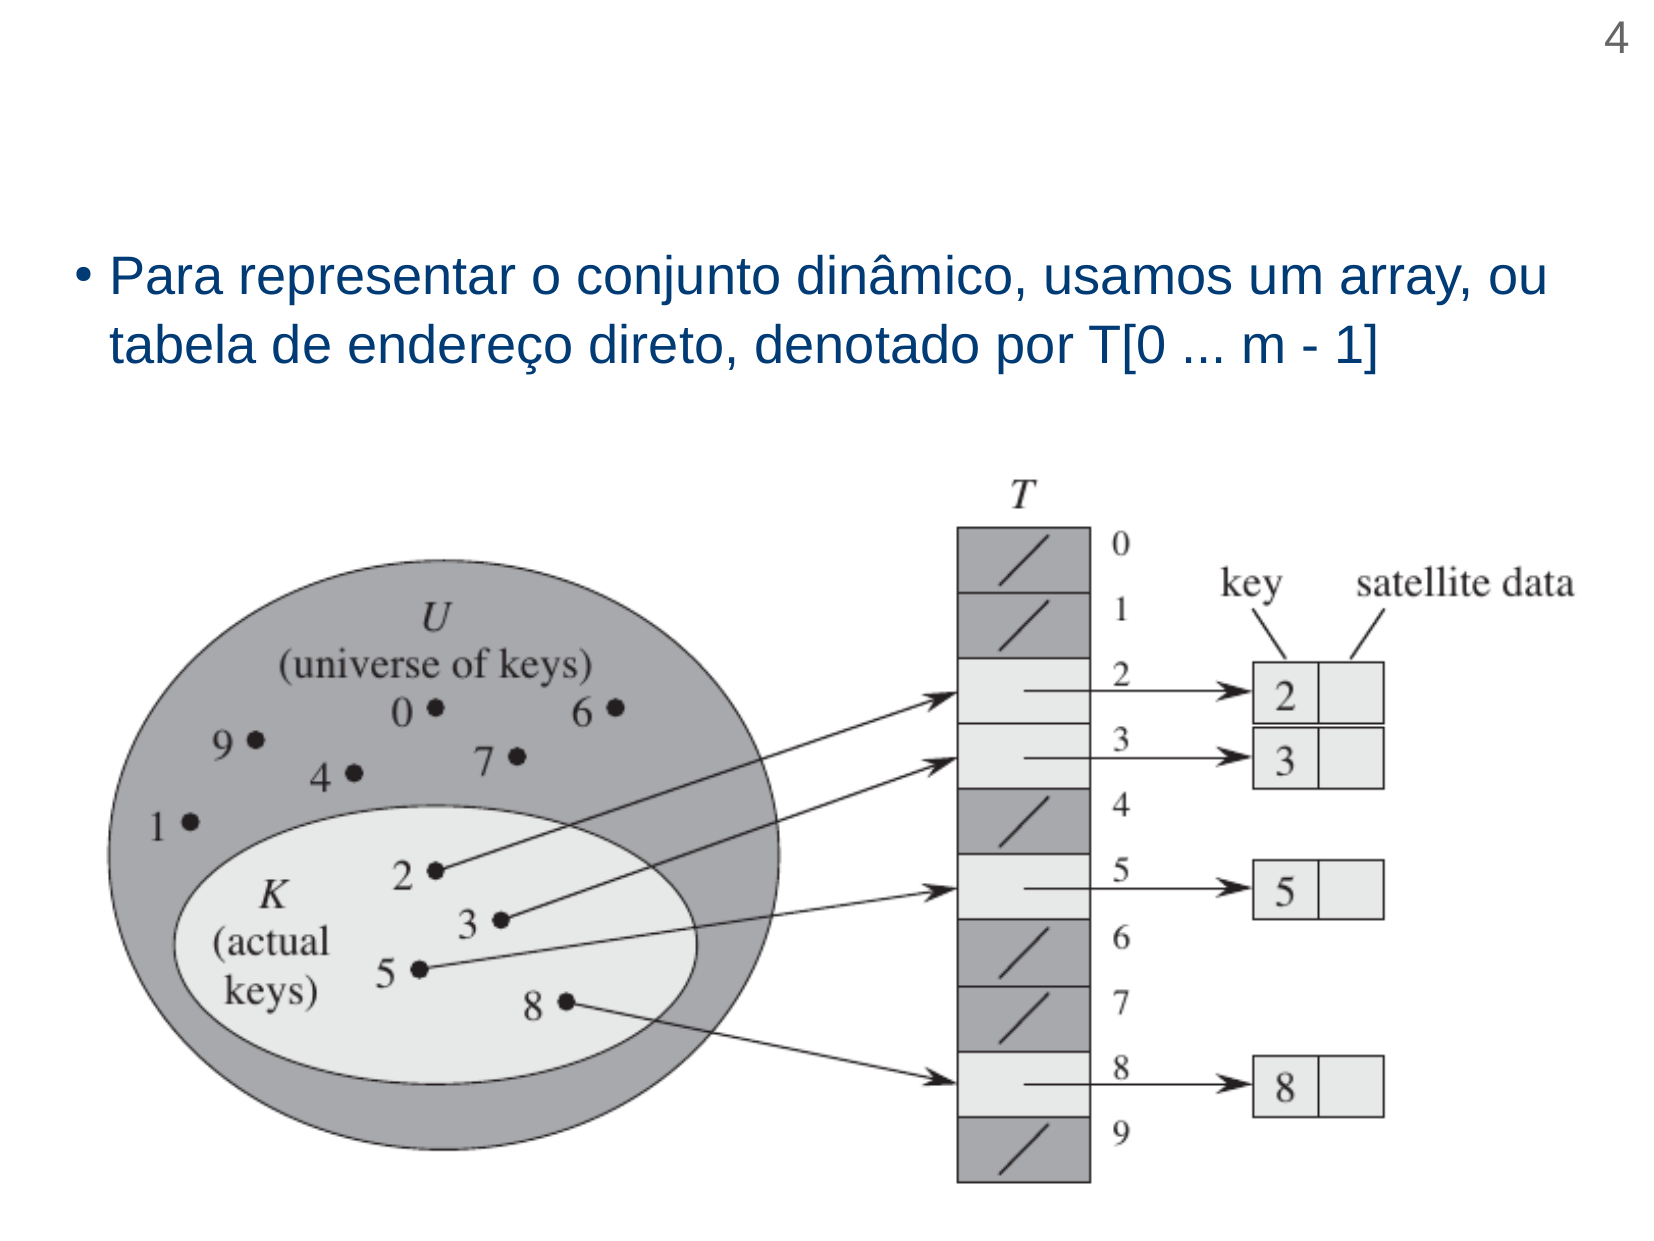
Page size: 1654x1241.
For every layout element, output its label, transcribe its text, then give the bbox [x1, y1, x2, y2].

picture [103, 466, 1581, 1188]
list Para representar o conjunto dinâmico, usamos um array, ou tabela de endereço direto, denotado por T[0 ... m - 1] [73, 236, 1595, 1211]
